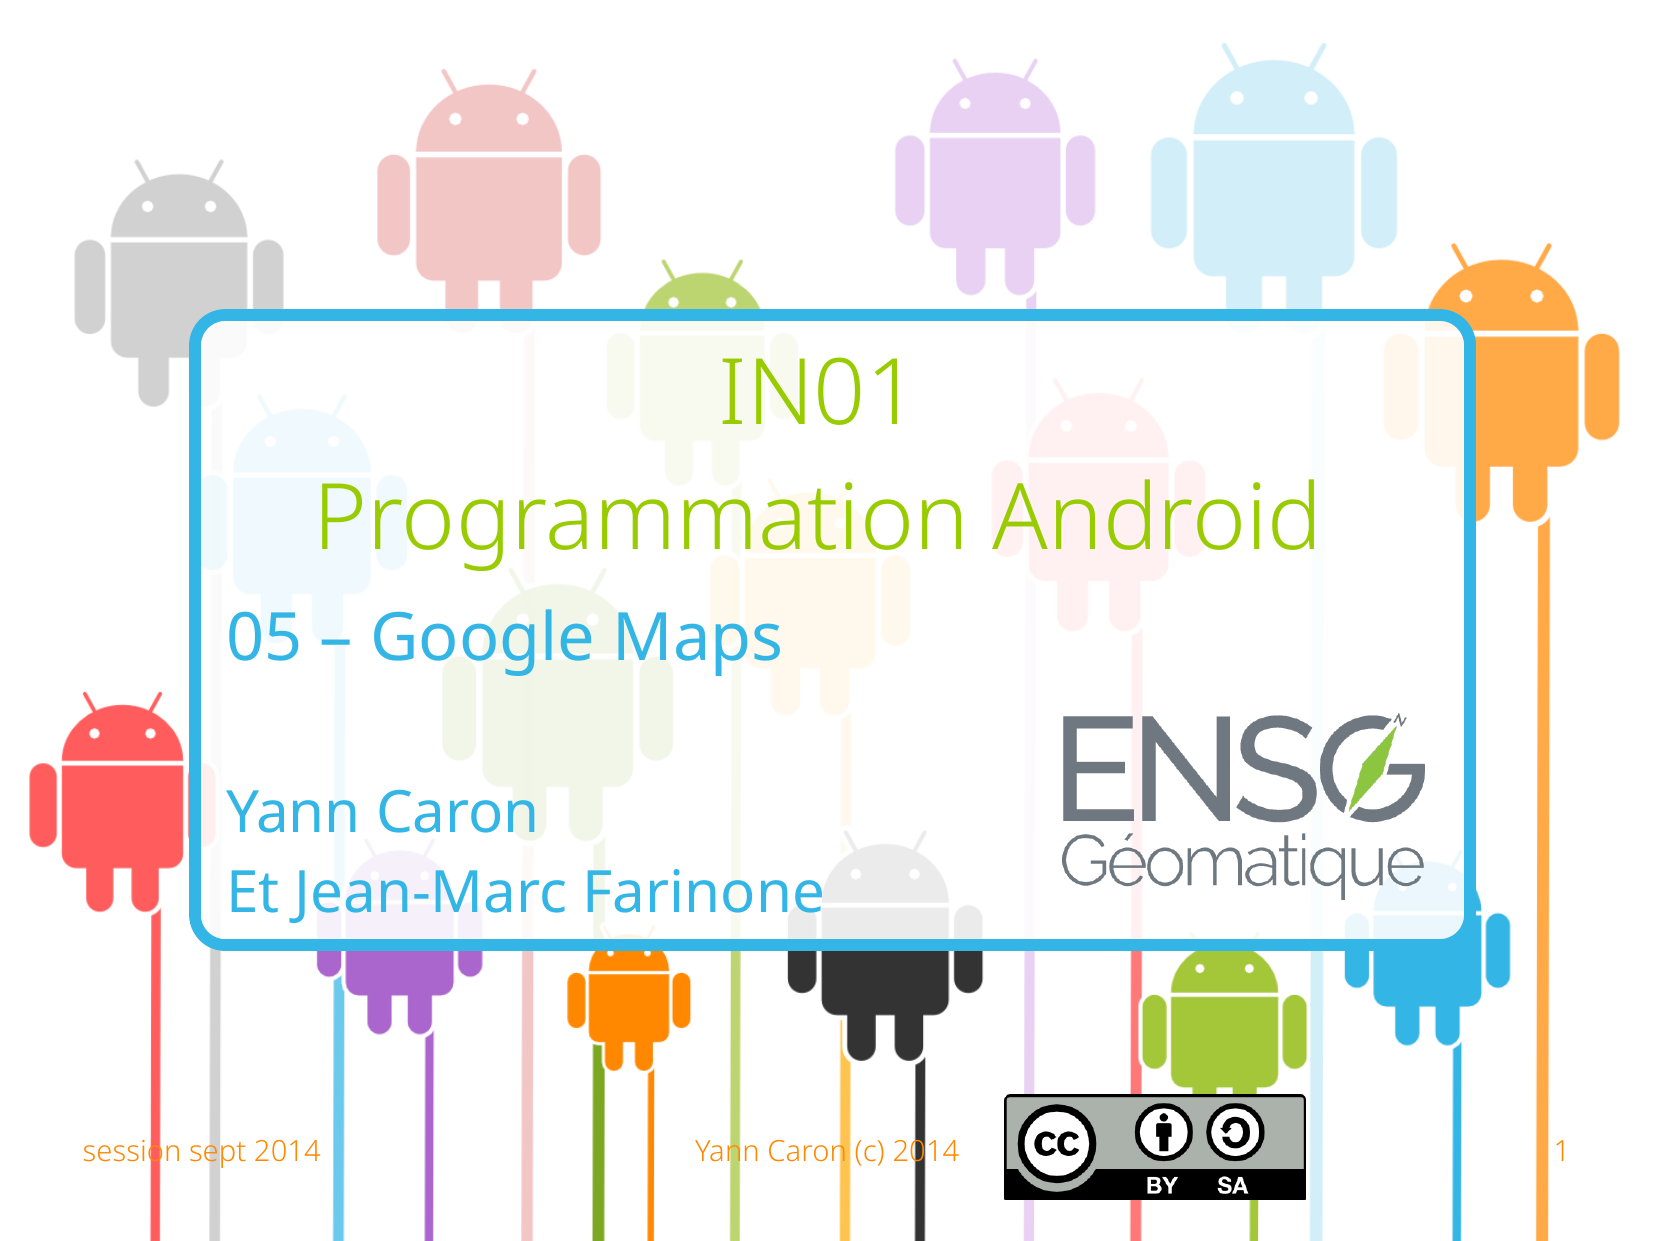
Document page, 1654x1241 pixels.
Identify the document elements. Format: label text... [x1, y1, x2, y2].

picture [16, 9, 1637, 1241]
text_box [199, 315, 1466, 330]
text_box 05 – Google Maps Yann Caron Et Jean-Marc Farinone [225, 585, 1111, 933]
text_box [195, 573, 1471, 946]
title IN01 Programmation Android [75, 330, 1563, 573]
